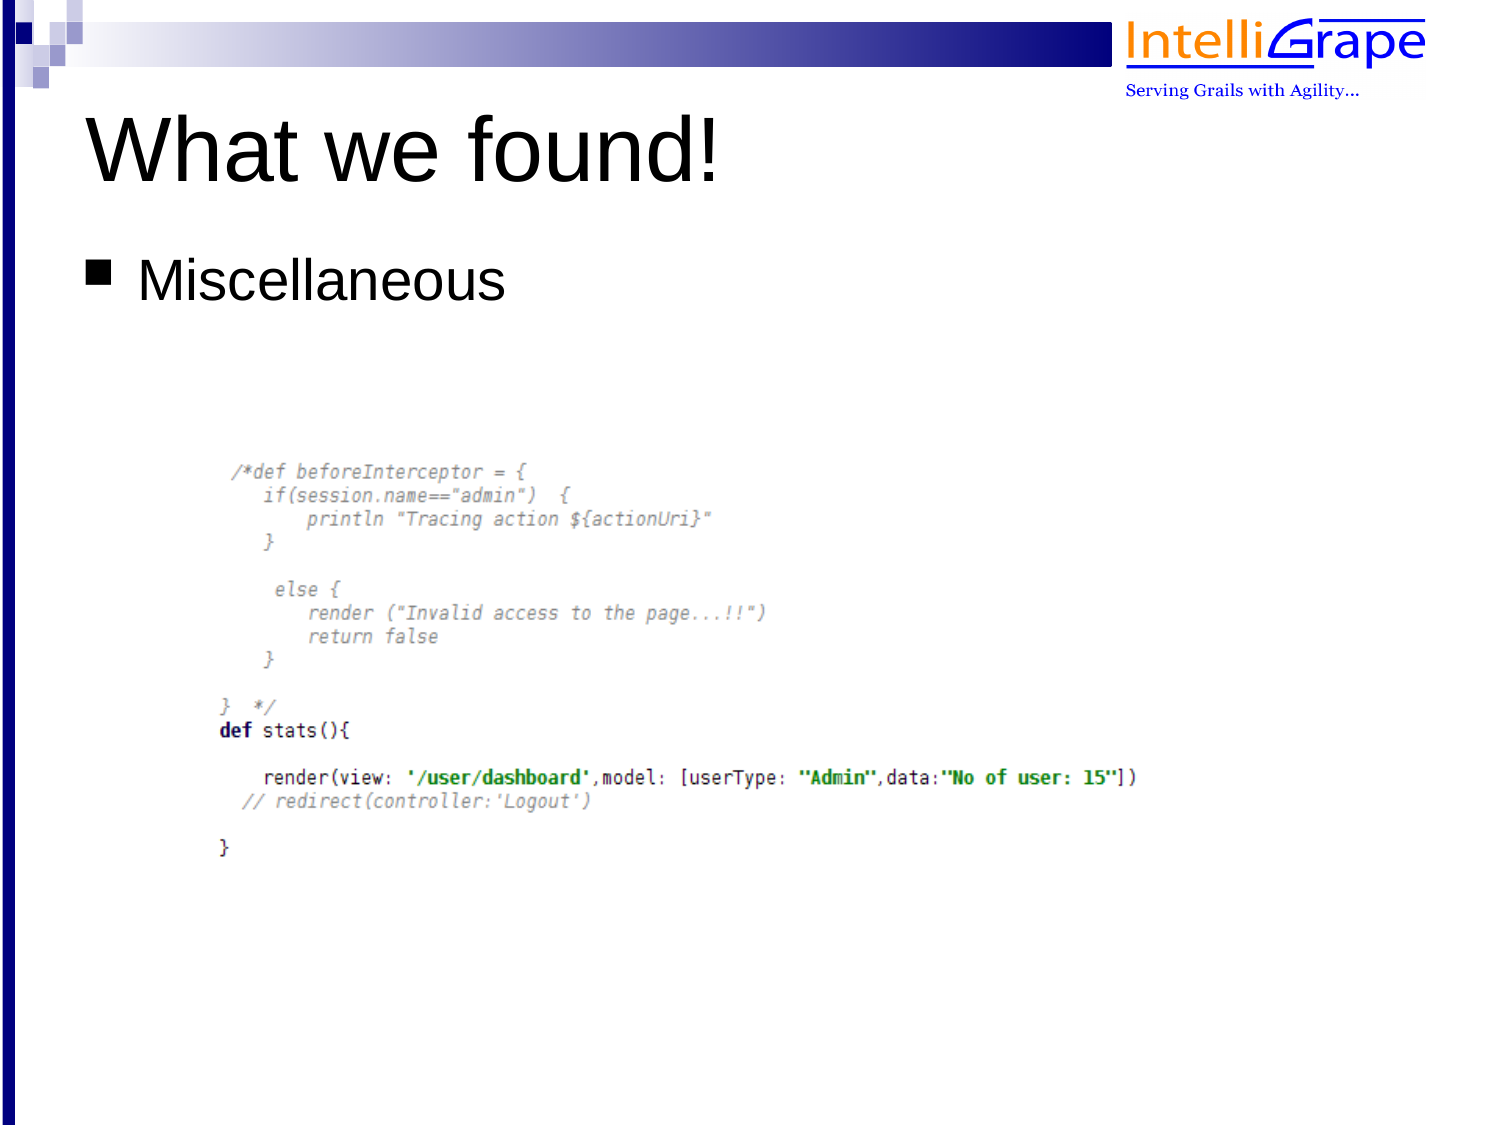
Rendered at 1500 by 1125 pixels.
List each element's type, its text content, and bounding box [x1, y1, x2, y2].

picture [1125, 12, 1425, 100]
text_box Miscellaneous [67, 236, 1418, 319]
text_box What we found! [70, 34, 1421, 260]
picture [180, 446, 1252, 863]
